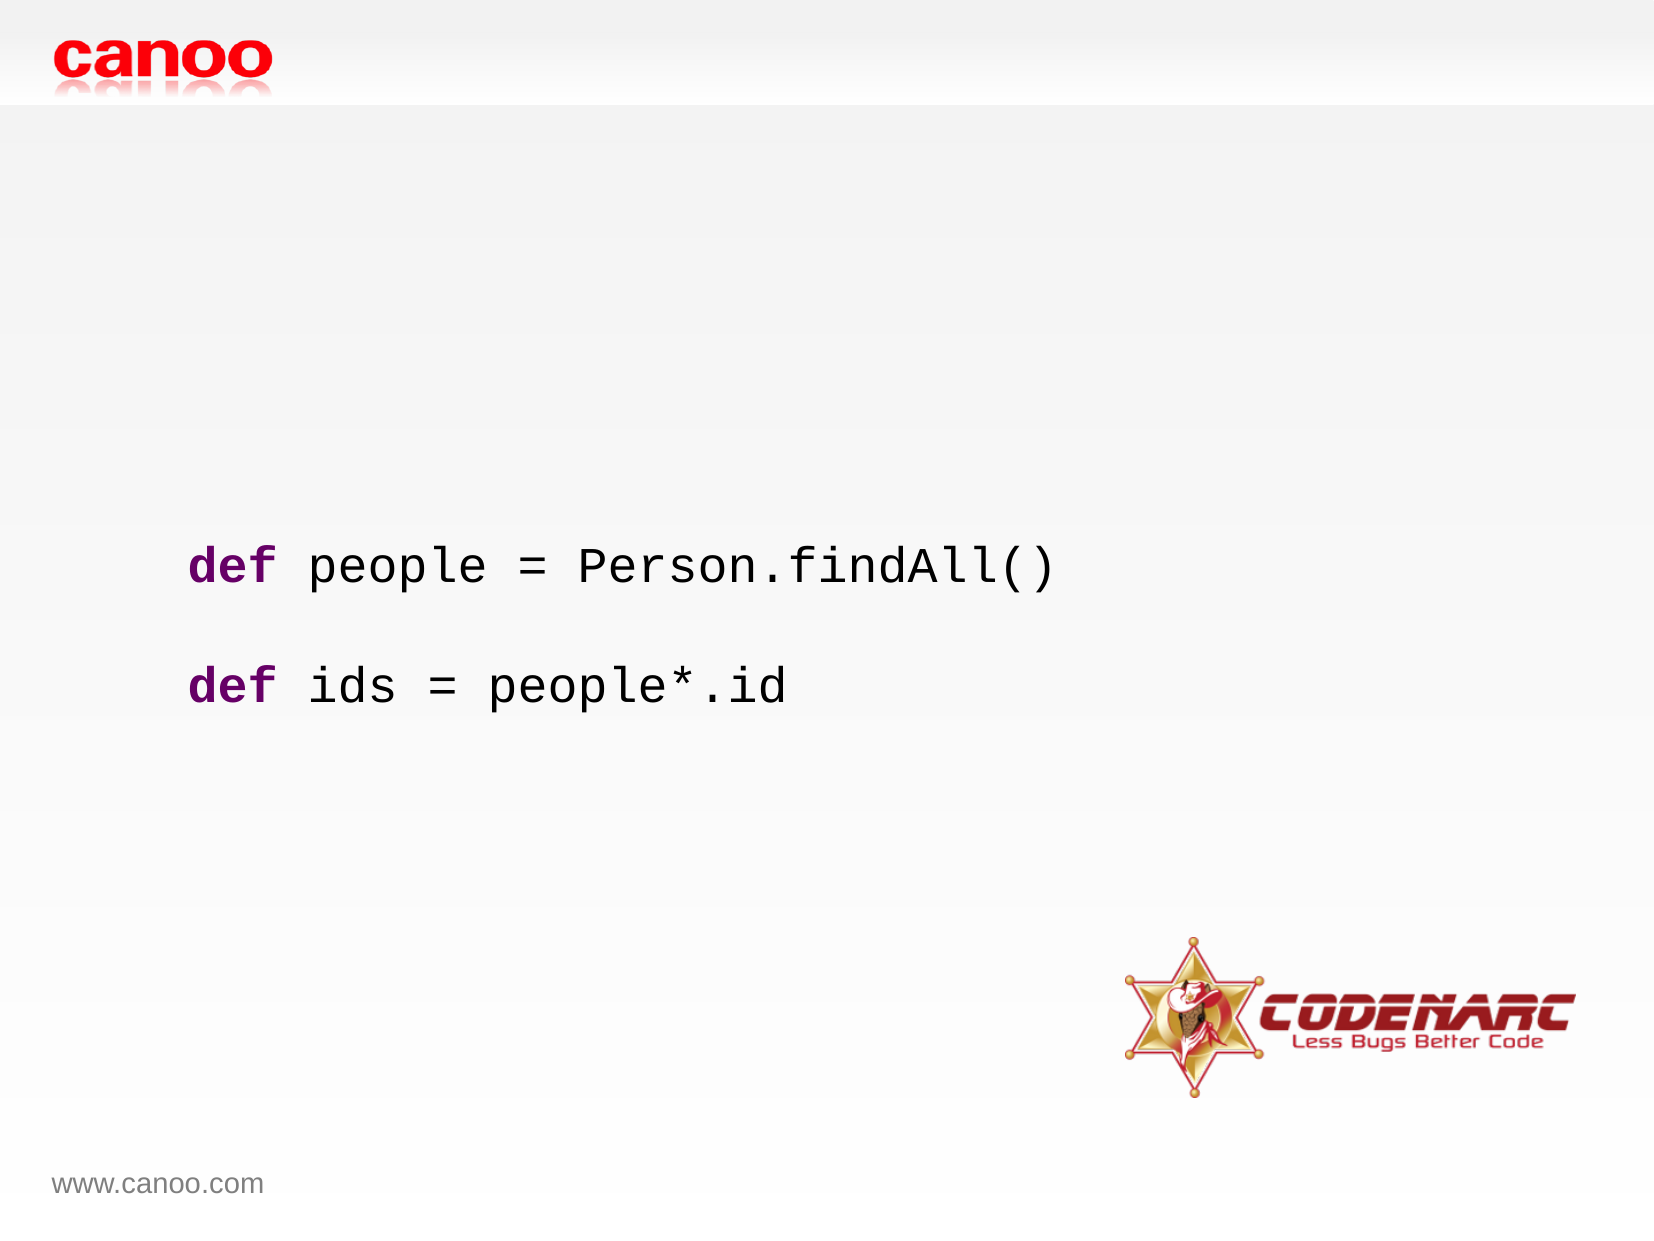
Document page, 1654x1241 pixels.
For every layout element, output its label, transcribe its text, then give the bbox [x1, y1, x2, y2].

picture [51, 37, 273, 119]
text_box def people = Person.findAll() def ids = people*.id [187, 145, 1609, 1100]
picture [1125, 937, 1576, 1099]
